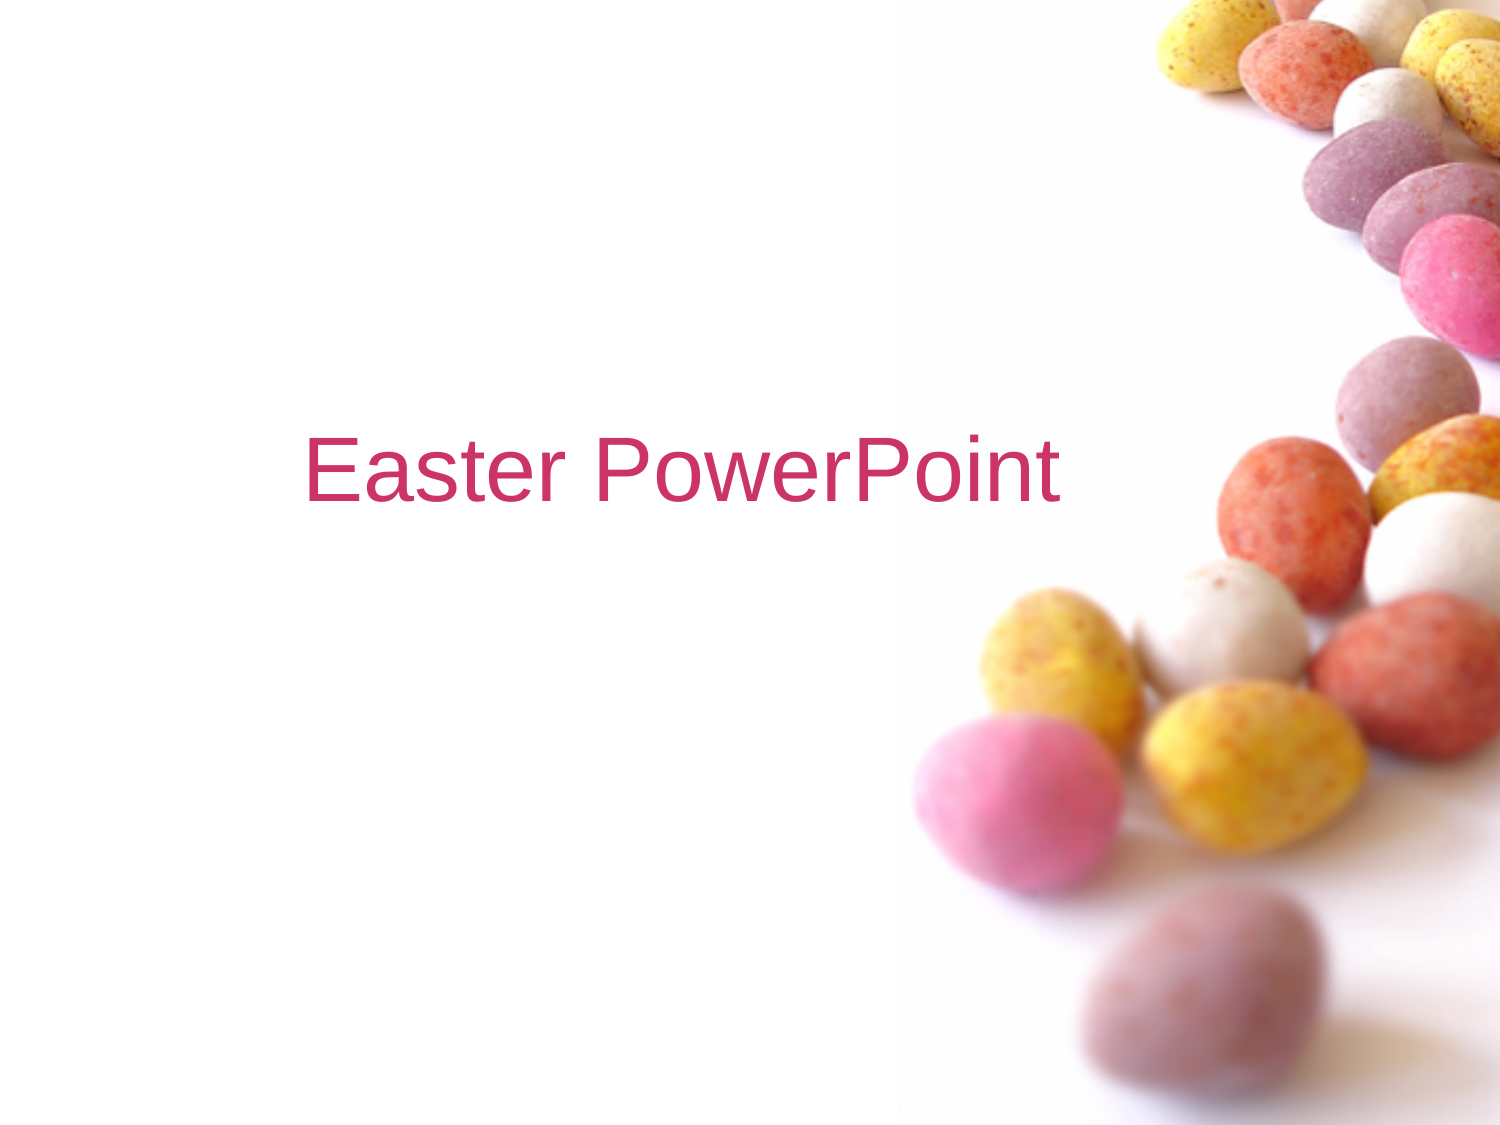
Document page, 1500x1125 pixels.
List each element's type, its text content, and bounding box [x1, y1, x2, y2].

picture [898, 0, 1500, 1125]
title Easter PowerPoint [112, 349, 1253, 591]
